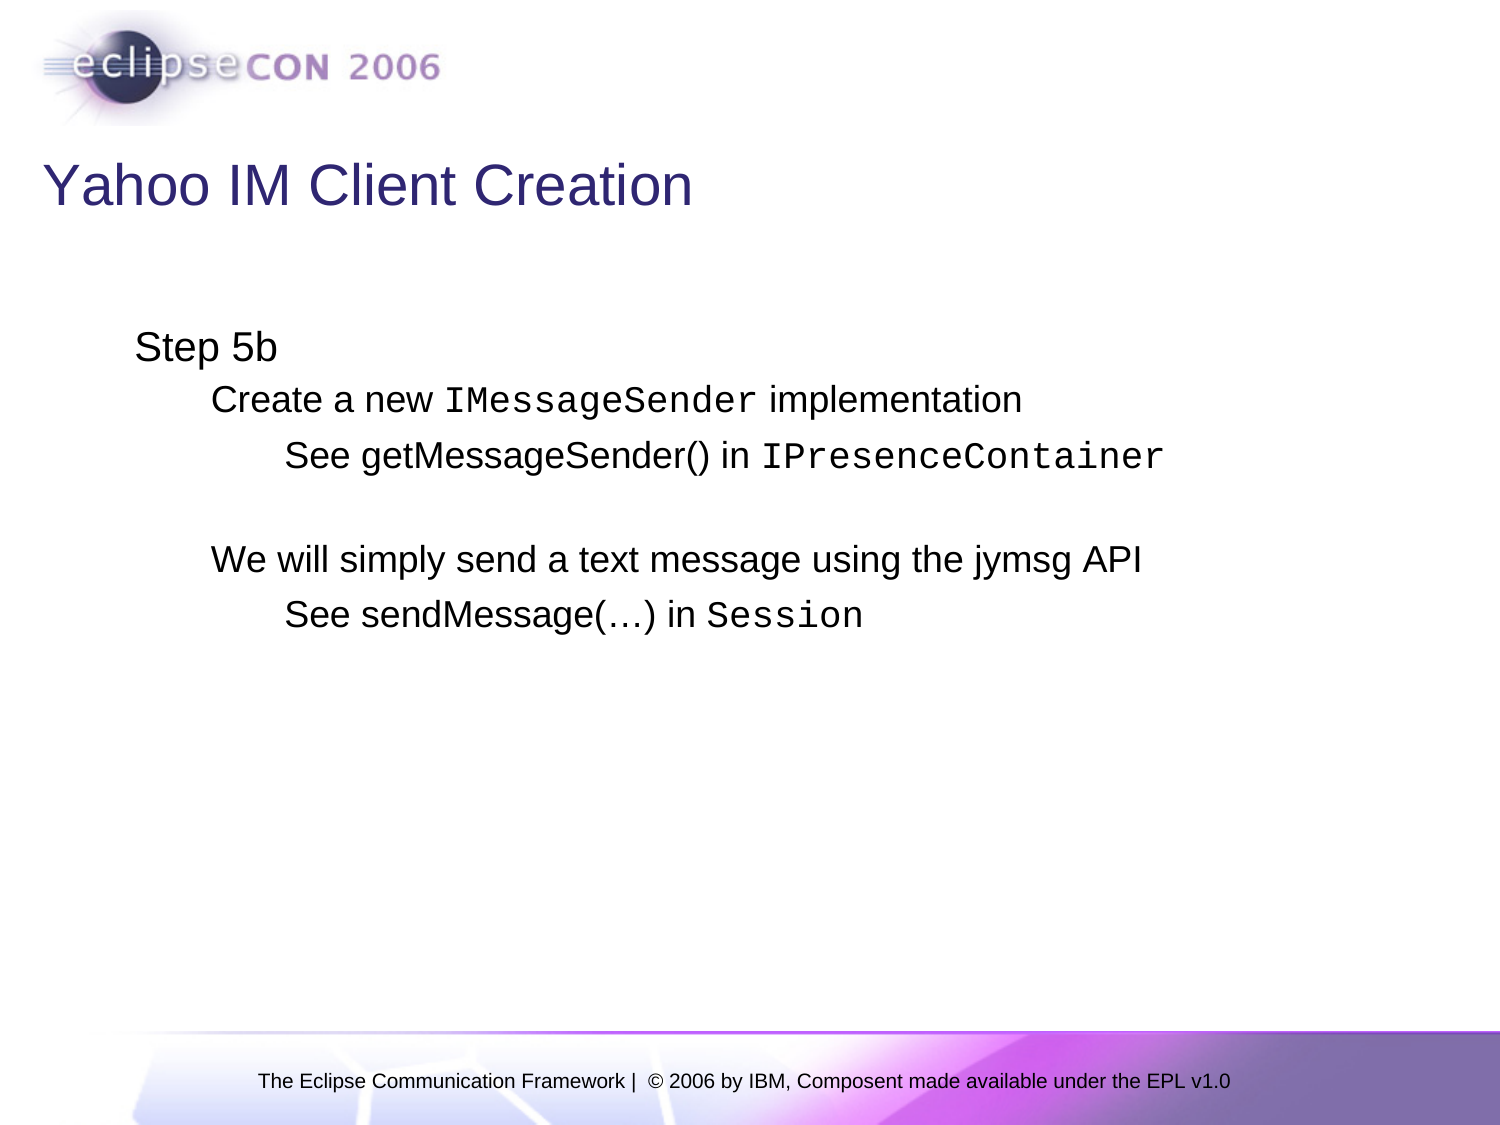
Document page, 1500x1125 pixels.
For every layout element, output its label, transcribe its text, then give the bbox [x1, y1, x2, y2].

picture [0, 1031, 1500, 1125]
picture [31, 10, 1040, 126]
list Step 5b Create a new IMessageSender implementation See getMessageSender() in IPresenceContainer We will simply send a text message using the jymsg API See sendMessage(…) in Session [119, 321, 1500, 1027]
title Yahoo IM Client Creation [27, 157, 1500, 248]
